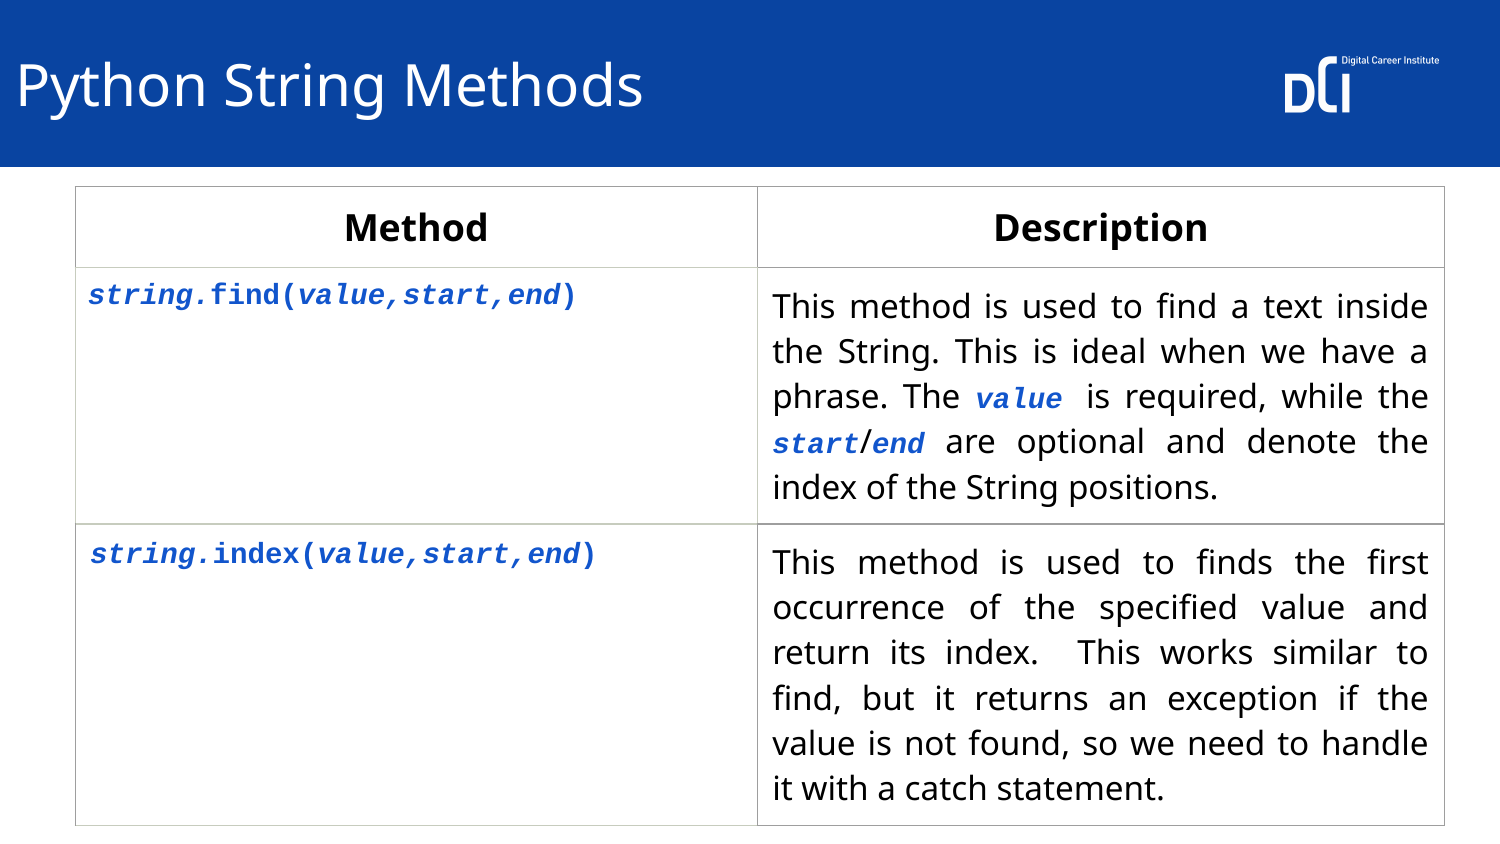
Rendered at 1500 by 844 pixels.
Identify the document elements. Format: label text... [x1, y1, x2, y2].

table_header Description [758, 187, 1444, 267]
table_header Method [76, 187, 757, 267]
title Python String Methods [0, 0, 1500, 167]
picture [1275, 44, 1445, 123]
table_cell This method is used to find a text inside the String. This is ideal when we have a phrase. The value is required, while the start/end are optional and denote the index of the String positions. [758, 268, 1444, 523]
table_cell This method is used to finds the first occurrence of the specified value and return its index. This works similar to find, but it returns an exception if the value is not found, so we need to handle it with a catch statement. [758, 525, 1444, 825]
table_cell string.index(value,start,end) [76, 525, 757, 825]
table_cell string.find(value,start,end) [76, 268, 757, 523]
